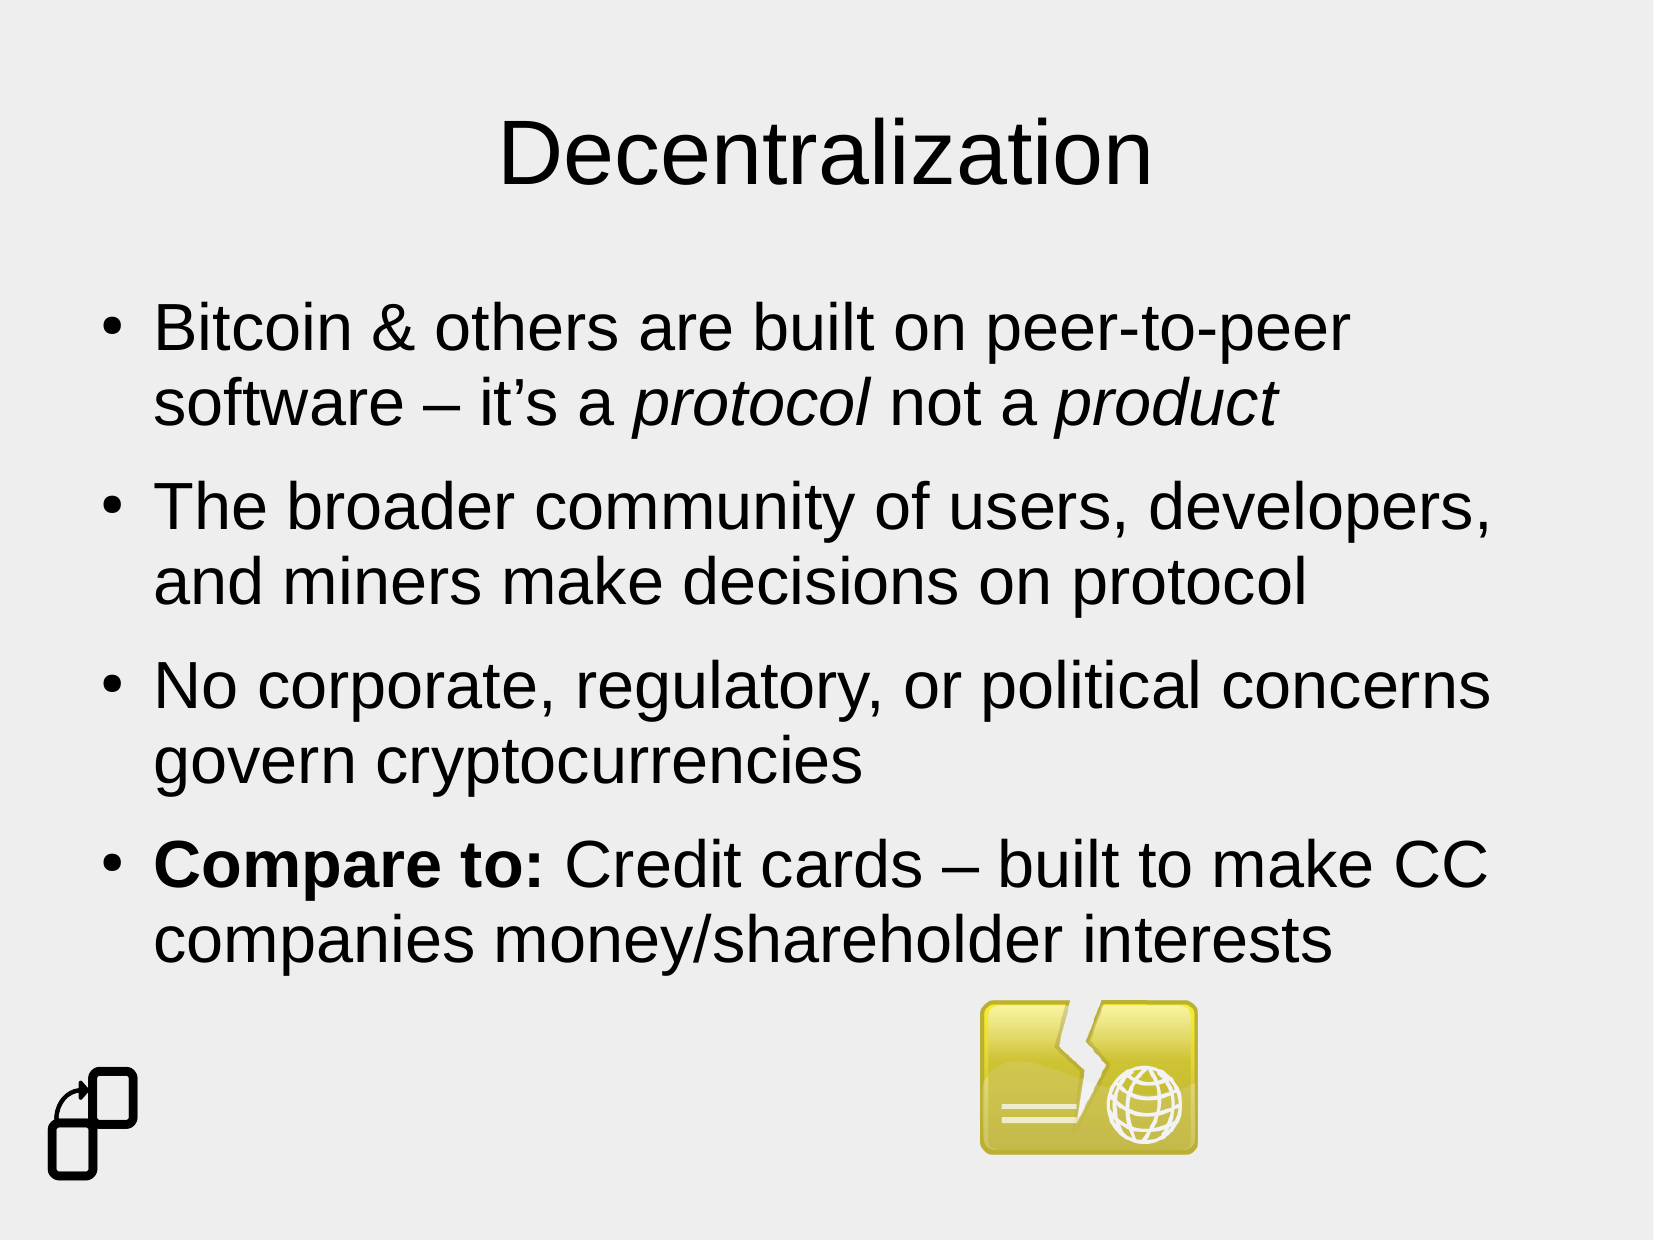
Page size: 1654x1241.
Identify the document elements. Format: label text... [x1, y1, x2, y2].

picture [30, 1062, 153, 1186]
title Decentralization [82, 49, 1571, 257]
list Bitcoin & others are built on peer-to-peer software – it’s a protocol not a product The broader community of users, developers, and miners make decisions on protocol No corporate, regulatory, or political concerns govern cryptocurrencies Compare to: Credit cards – built to make CC companies money/shareholder interests [82, 290, 1571, 1010]
picture [980, 1000, 1198, 1156]
